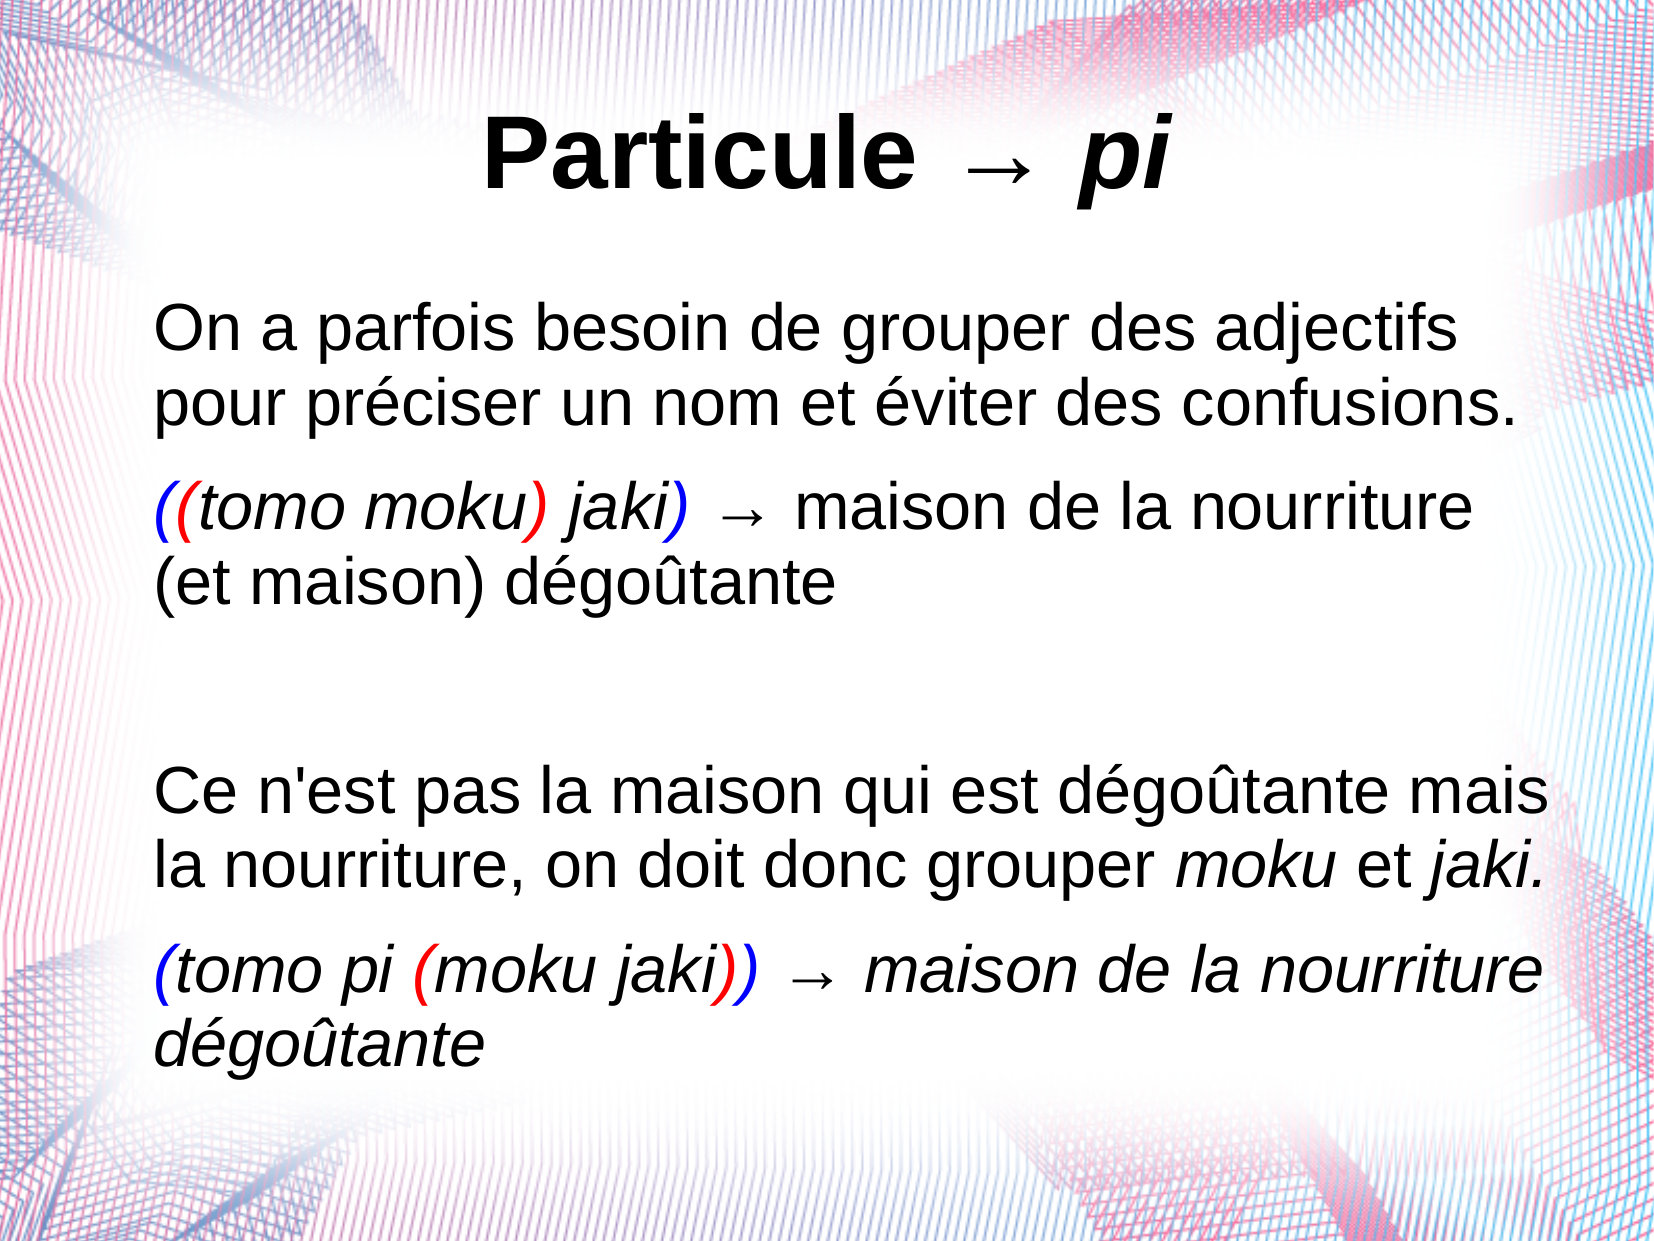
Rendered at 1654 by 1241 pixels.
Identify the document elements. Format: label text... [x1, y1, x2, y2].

list On a parfois besoin de grouper des adjectifs pour préciser un nom et éviter des confusions. ((tomo moku) jaki) → maison de la nourriture (et maison) dégoûtante Ce n'est pas la maison qui est dégoûtante mais la nourriture, on doit donc grouper moku et jaki. (tomo pi (moku jaki)) → maison de la nourriture dégoûtante [82, 290, 1571, 1082]
picture [0, 0, 1654, 1241]
title Particule → pi [82, 49, 1571, 257]
